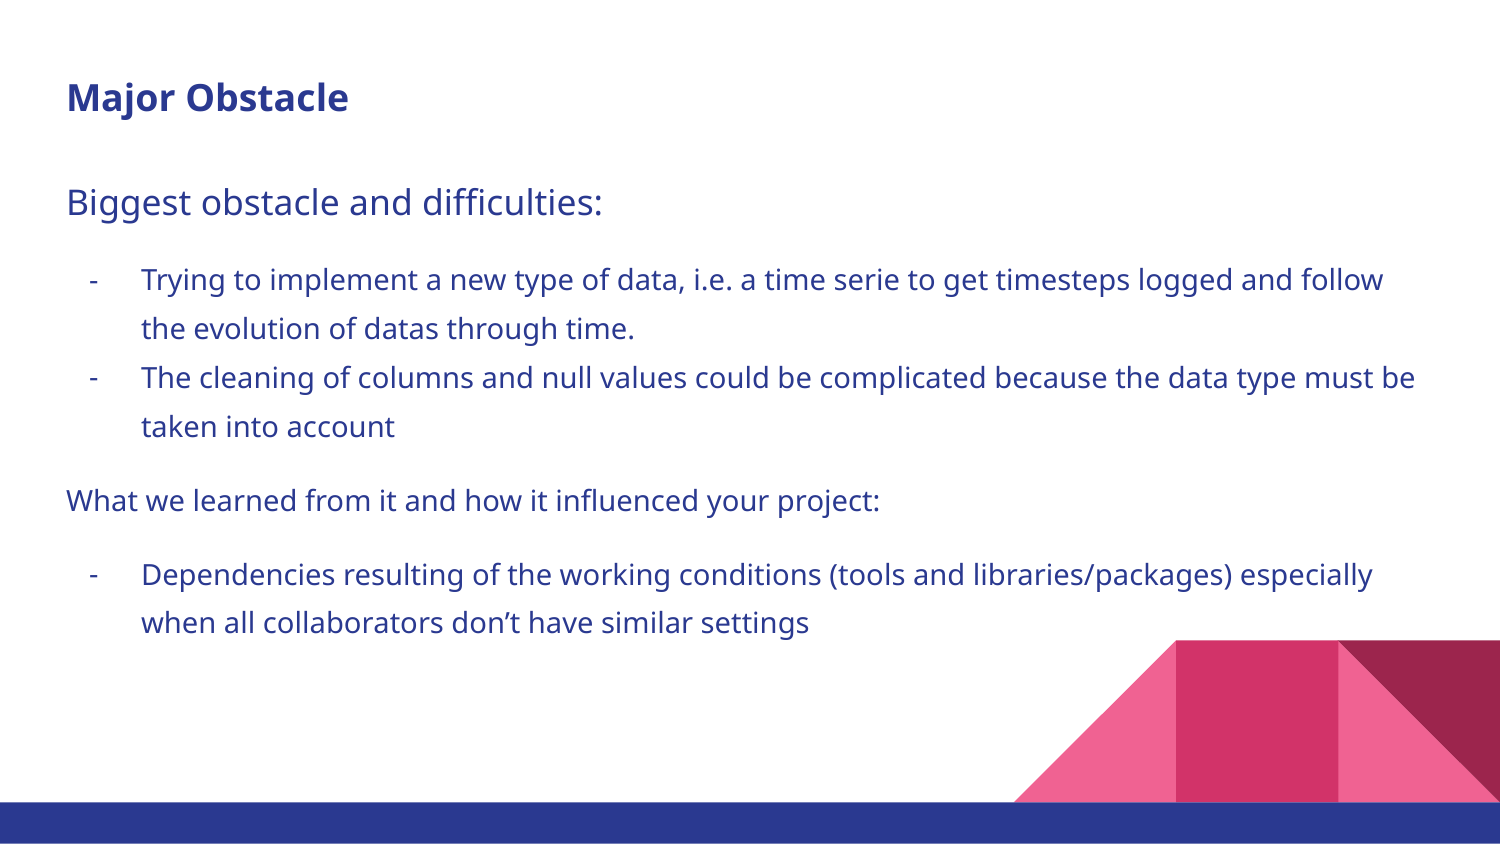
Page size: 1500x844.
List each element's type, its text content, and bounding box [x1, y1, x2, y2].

title Major Obstacle [51, 58, 1449, 147]
list Biggest obstacle and difficulties: Trying to implement a new type of data, i.e. a time serie to get timesteps logged and follow the evolution of datas through time. The cleaning of columns and null values could be complicated because the data type must be taken into account What we learned from it and how it influenced your project: Dependencies resulting of the working conditions (tools and libraries/packages) especially when all collaborators don’t have similar settings [51, 147, 1449, 696]
